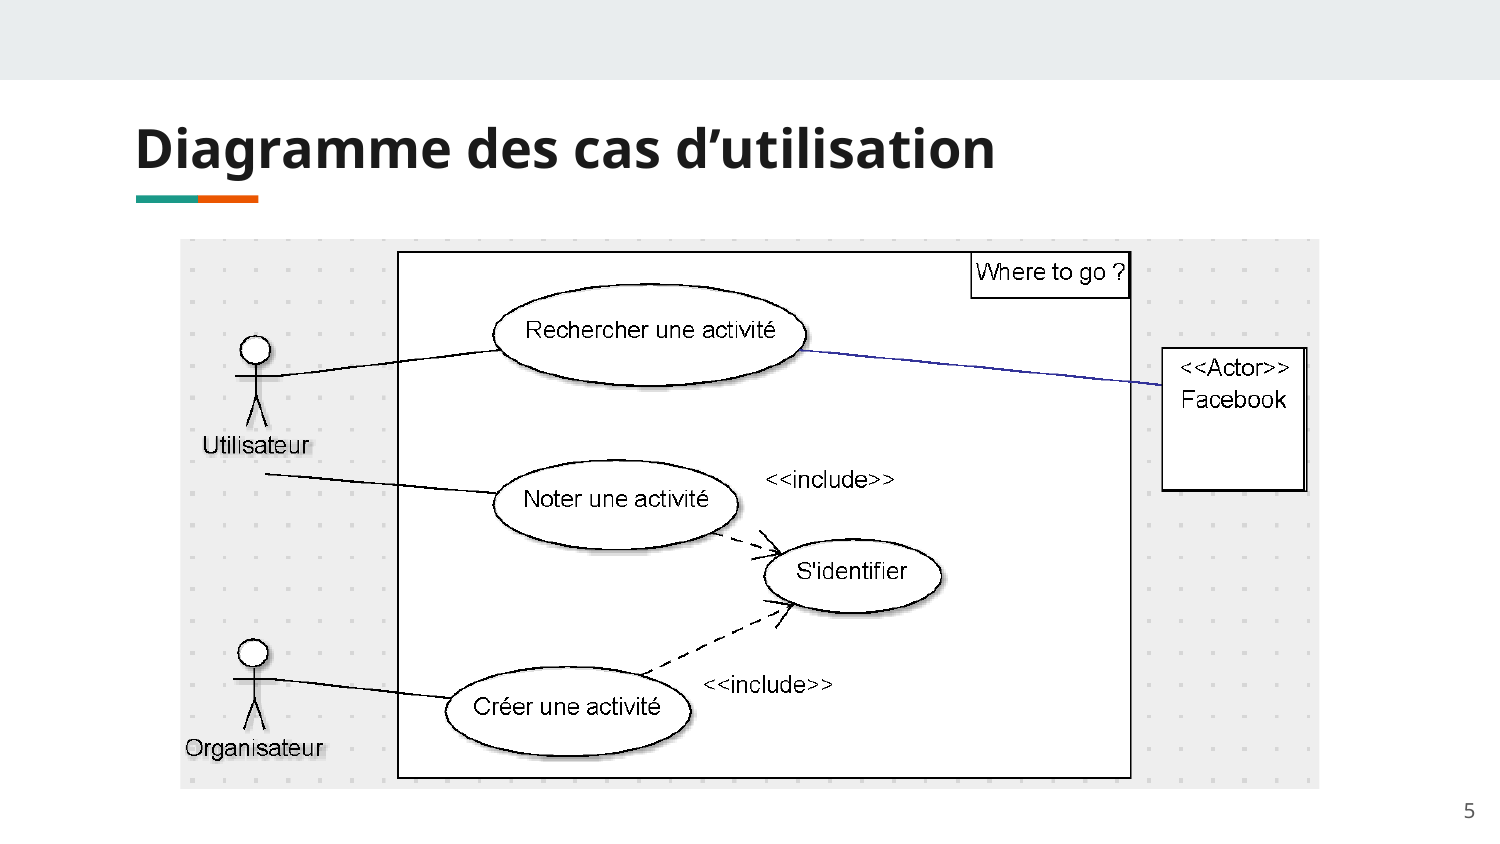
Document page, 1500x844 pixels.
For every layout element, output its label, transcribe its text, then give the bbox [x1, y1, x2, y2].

title Diagramme des cas d’utilisation [119, 99, 1381, 188]
slide_number <number> [1400, 779, 1491, 844]
picture [180, 239, 1320, 789]
